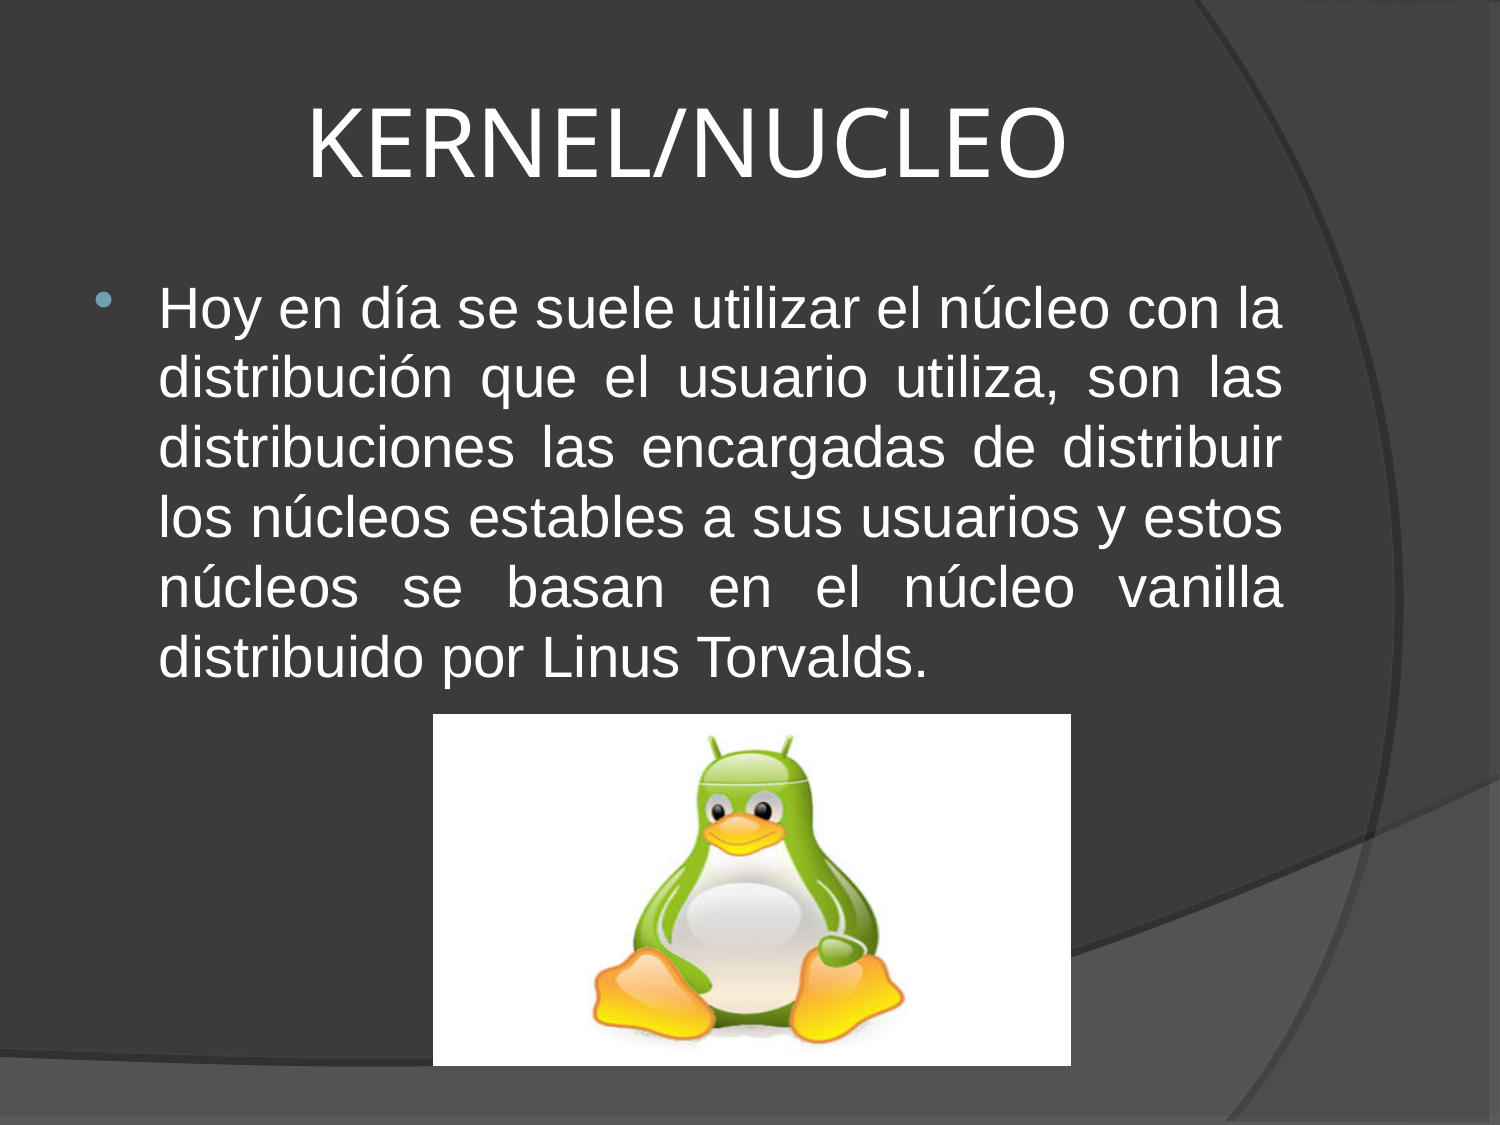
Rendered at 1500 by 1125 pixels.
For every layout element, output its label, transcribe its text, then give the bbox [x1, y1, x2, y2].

title KERNEL/NUCLEO [75, 45, 1300, 233]
list Hoy en día se suele utilizar el núcleo con la distribución que el usuario utiliza, son las distribuciones las encargadas de distribuir los núcleos estables a sus usuarios y estos núcleos se basan en el núcleo vanilla distribuido por Linus Torvalds. [75, 262, 1300, 1005]
picture [433, 714, 1071, 1066]
